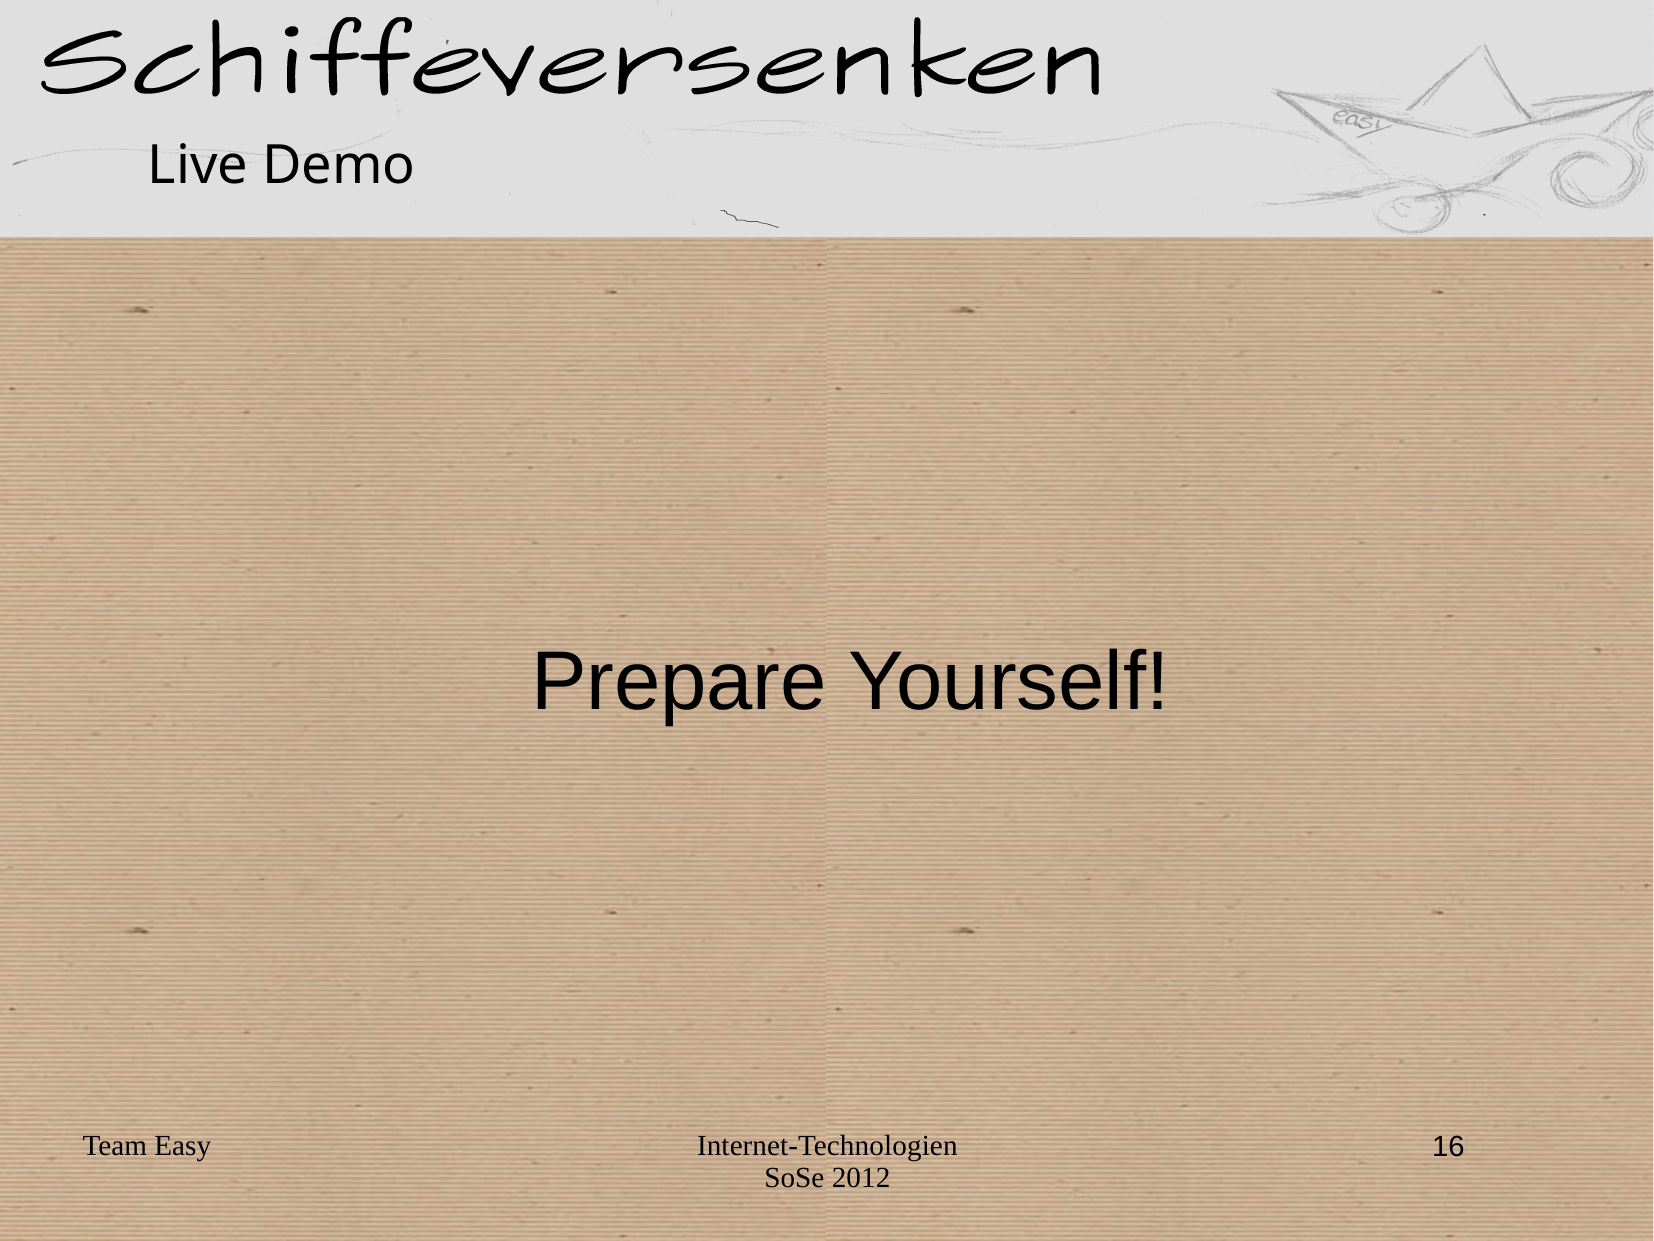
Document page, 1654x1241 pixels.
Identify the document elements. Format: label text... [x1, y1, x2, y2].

list Prepare Yourself! [106, 274, 1595, 1093]
picture [0, 0, 1654, 1241]
title Live Demo [147, 59, 1093, 267]
